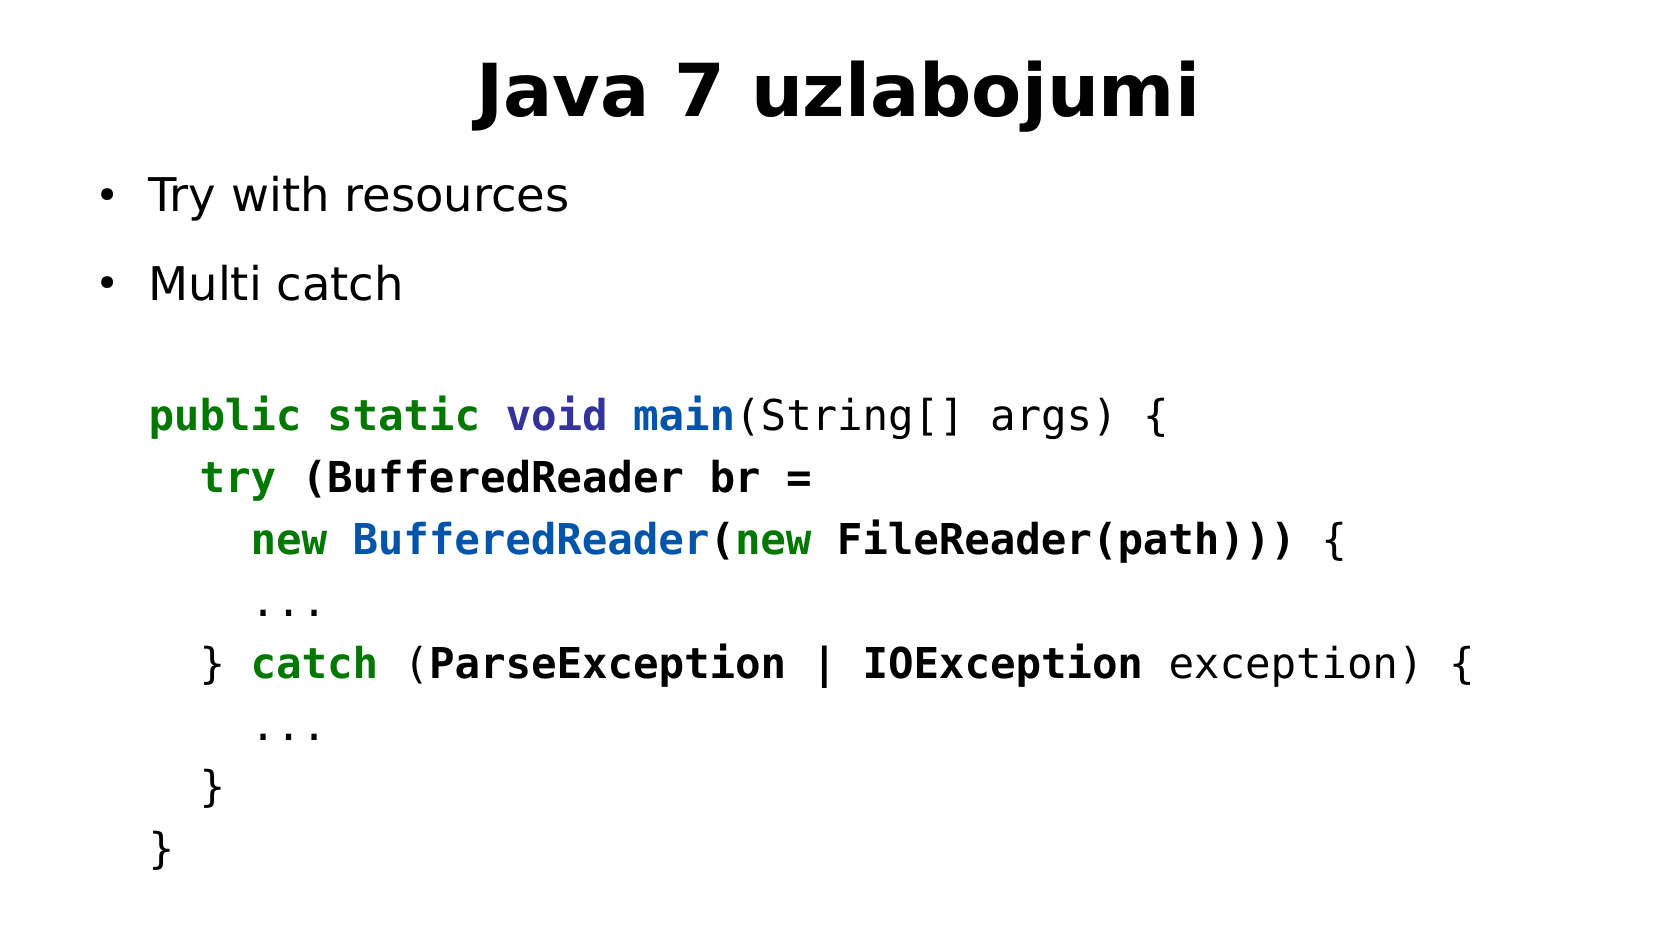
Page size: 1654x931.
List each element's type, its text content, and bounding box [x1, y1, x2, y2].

title Java 7 uzlabojumi [47, 6, 1630, 177]
list Try with resources Multi catch public static void main(String[] args) { try (BufferedReader br = new BufferedReader(new FileReader(path))) { ... } catch (ParseException | IOException exception) { ... } } [82, 168, 1538, 889]
